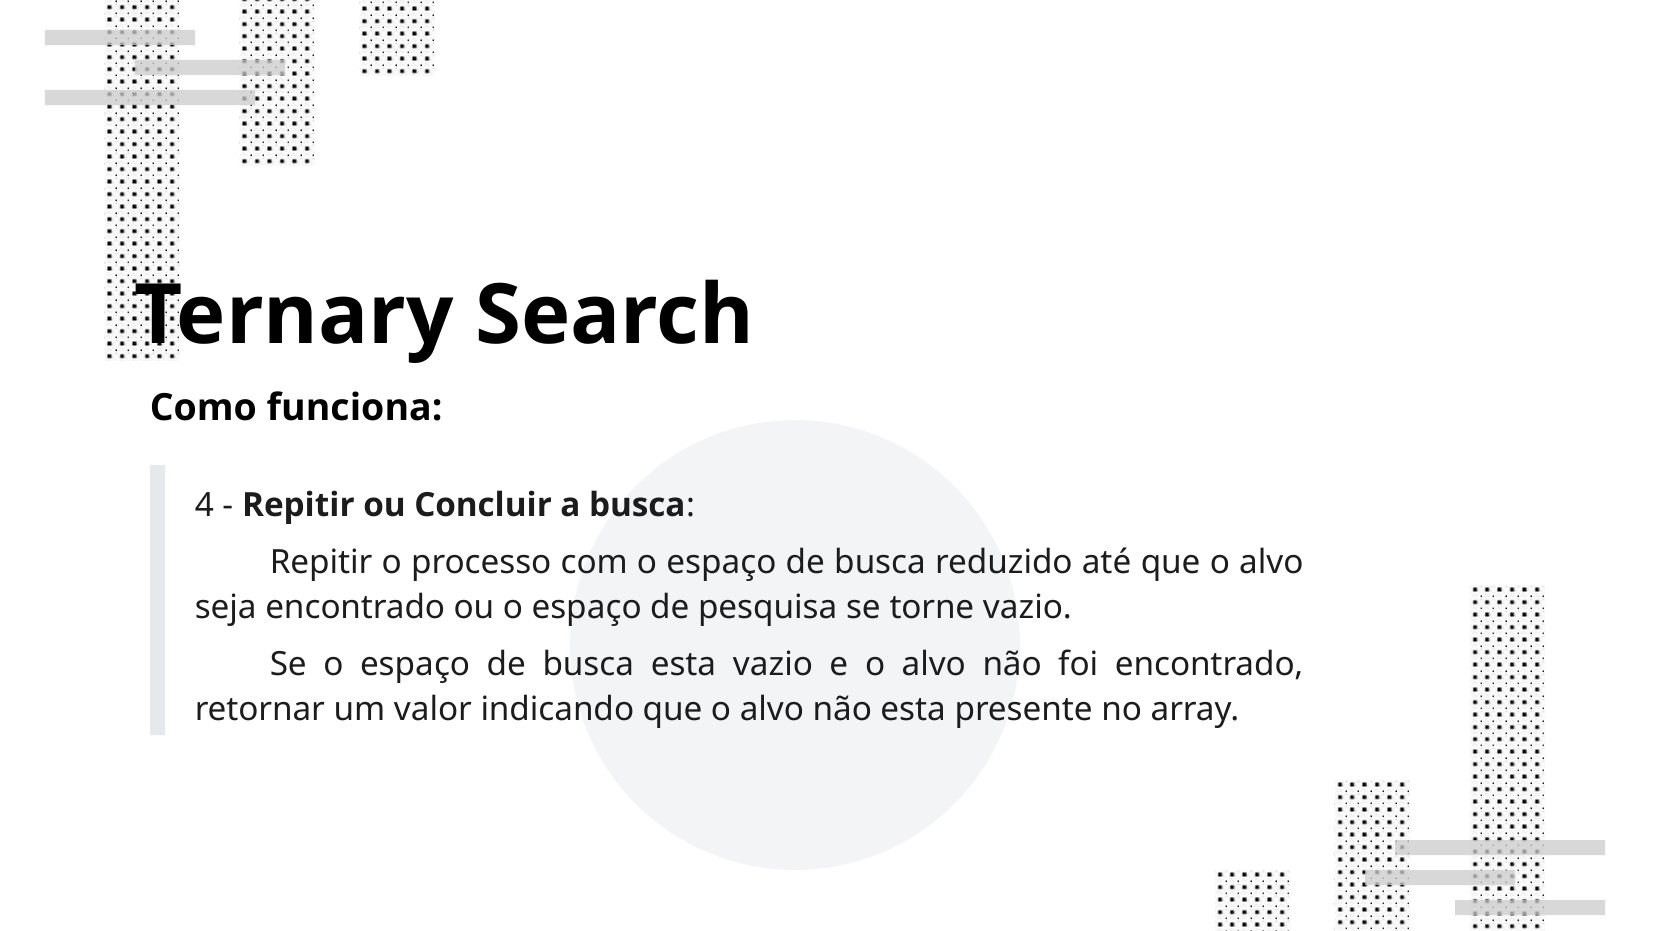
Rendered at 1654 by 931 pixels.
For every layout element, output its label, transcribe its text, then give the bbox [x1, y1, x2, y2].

text_box Ternary Search [120, 246, 938, 489]
text_box [150, 465, 166, 736]
text_box Como funciona: [135, 372, 526, 490]
text_box 4 - Repitir ou Concluir a busca: Repitir o processo com o espaço de busca reduzido até que o alvo seja encontrado ou o espaço de pesquisa se torne vazio. Se o espaço de busca esta vazio e o alvo não foi encontrado, retornar um valor indicando que o alvo não esta presente no array. [180, 473, 1356, 841]
